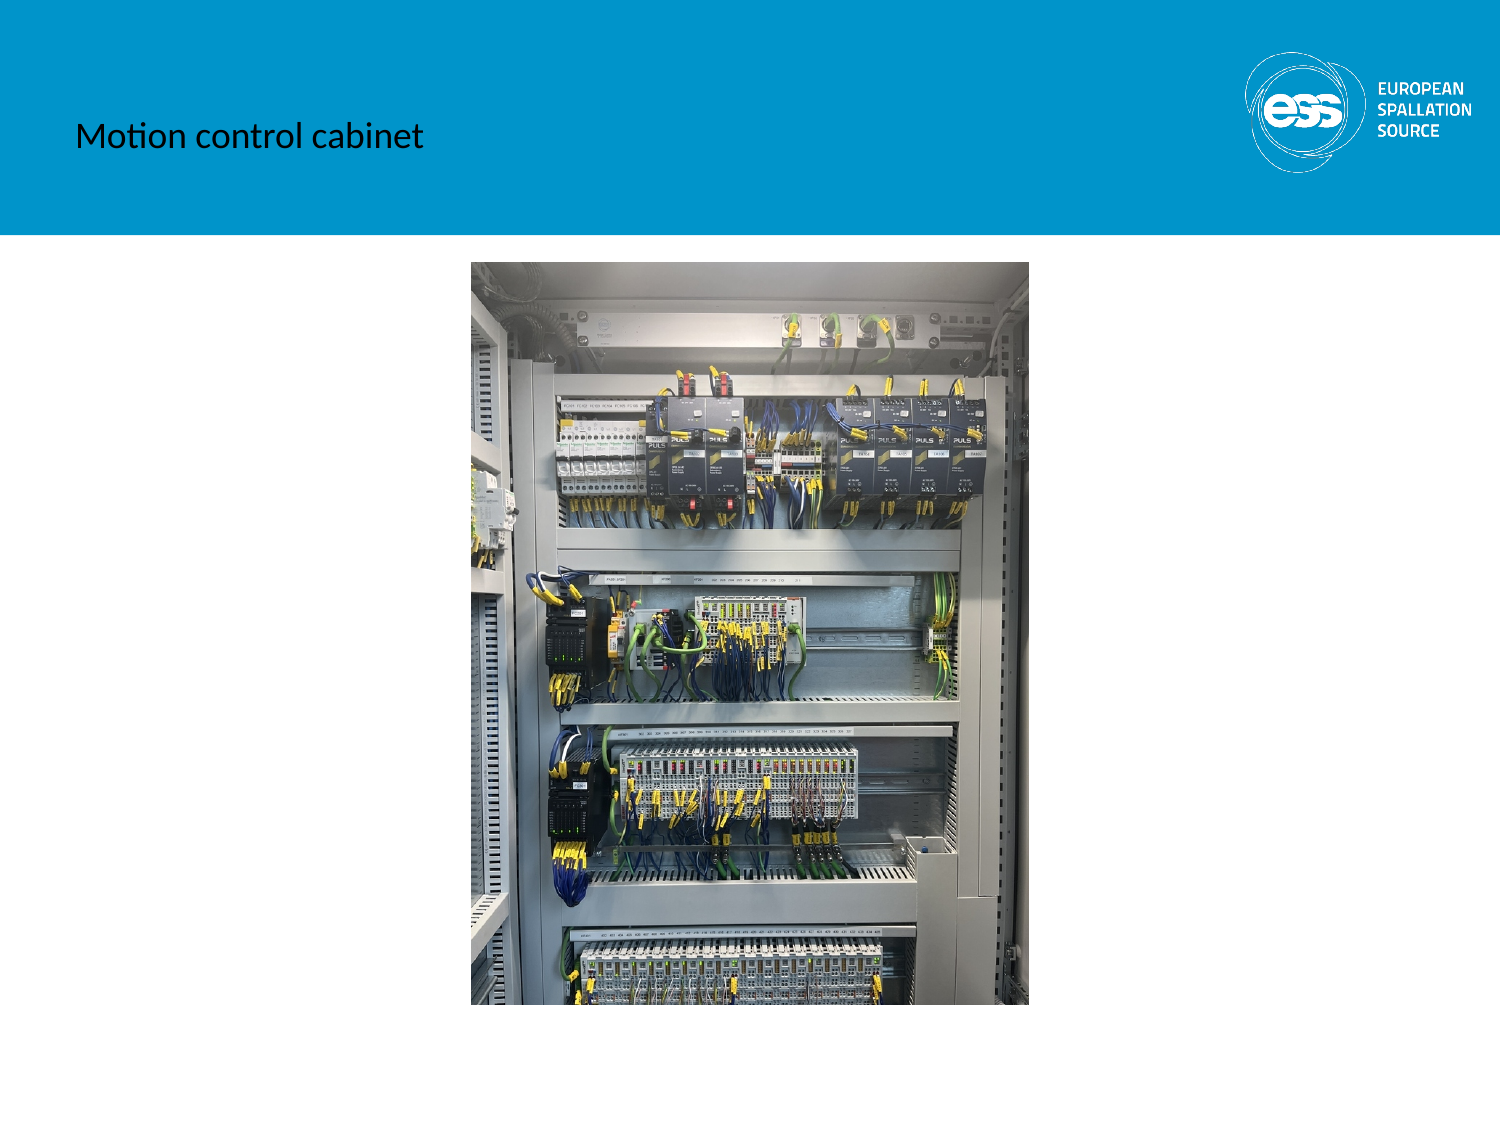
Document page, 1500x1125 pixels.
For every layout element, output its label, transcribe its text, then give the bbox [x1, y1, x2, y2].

picture [1264, 94, 1342, 127]
picture [1418, 104, 1423, 115]
picture [1443, 86, 1450, 93]
picture [1409, 104, 1415, 115]
picture [1436, 104, 1444, 115]
picture [1432, 125, 1438, 136]
title Motion control cabinet [75, 45, 1247, 233]
picture [1400, 83, 1407, 94]
picture [1422, 125, 1428, 134]
picture [1389, 104, 1393, 115]
picture [1454, 83, 1458, 94]
picture [471, 262, 1029, 1005]
picture [1398, 109, 1406, 115]
picture [1423, 83, 1430, 94]
picture [1379, 83, 1385, 94]
